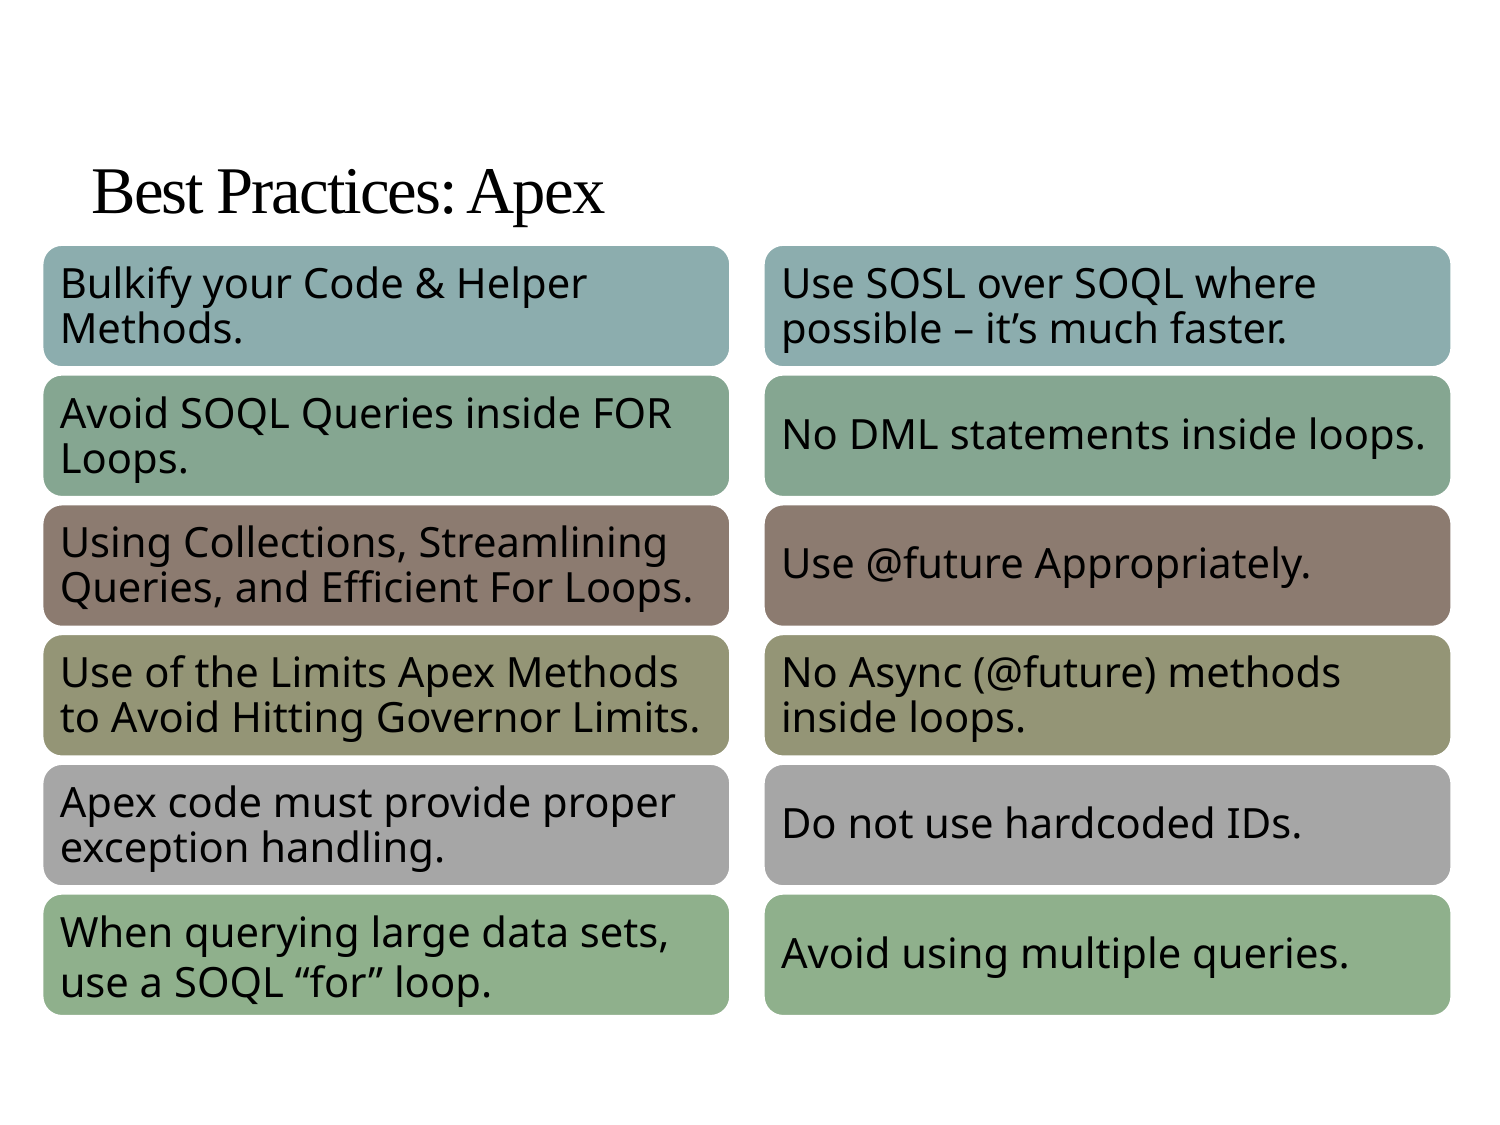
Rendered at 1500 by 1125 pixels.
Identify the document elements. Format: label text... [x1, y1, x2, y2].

text_box Do not use hardcoded IDs. [762, 762, 1453, 888]
title Best Practices: Apex [76, 137, 1427, 238]
text_box Avoid using multiple queries. [762, 892, 1453, 1018]
text_box No Async (@future) methods inside loops. [762, 633, 1453, 758]
text_box Using Collections, Streamlining Queries, and Efficient For Loops. [41, 503, 732, 628]
text_box Use SOSL over SOQL where possible – it’s much faster. [762, 243, 1453, 369]
text_box When querying large data sets, use a SOQL “for” loop. [41, 892, 732, 1018]
text_box Avoid SOQL Queries inside FOR Loops. [41, 373, 732, 499]
text_box Bulkify your Code & Helper Methods. [41, 243, 732, 369]
text_box Use of the Limits Apex Methods to Avoid Hitting Governor Limits. [41, 633, 732, 758]
text_box No DML statements inside loops. [762, 373, 1453, 499]
text_box Apex code must provide proper exception handling. [41, 762, 732, 888]
text_box Use @future Appropriately. [762, 503, 1453, 628]
